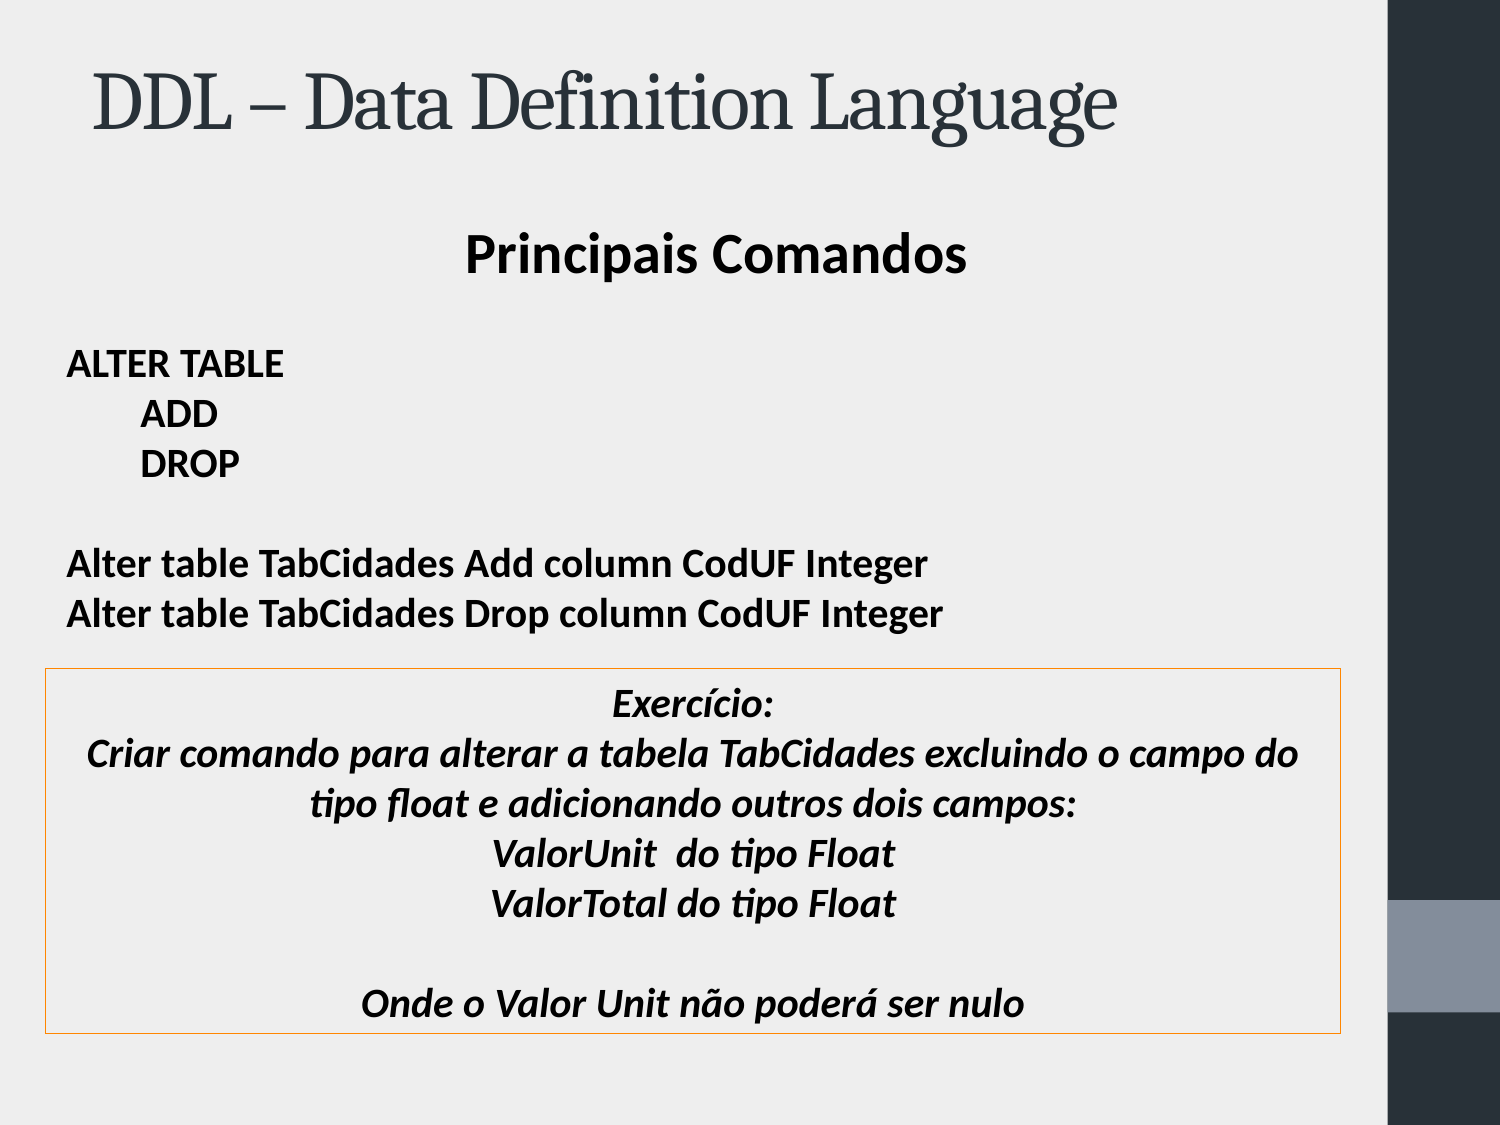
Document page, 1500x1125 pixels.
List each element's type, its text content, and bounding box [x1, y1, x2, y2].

text_box Exercício: Criar comando para alterar a tabela TabCidades excluindo o campo do tipo float e adicionando outros dois campos: ValorUnit do tipo Float ValorTotal do tipo Float Onde o Valor Unit não poderá ser nulo [45, 668, 1341, 1034]
title DDL – Data Definition Language [76, 30, 1327, 161]
text_box Principais Comandos ALTER TABLE ADD DROP Alter table TabCidades Add column CodUF Integer Alter table TabCidades Drop column CodUF Integer [51, 208, 1382, 694]
